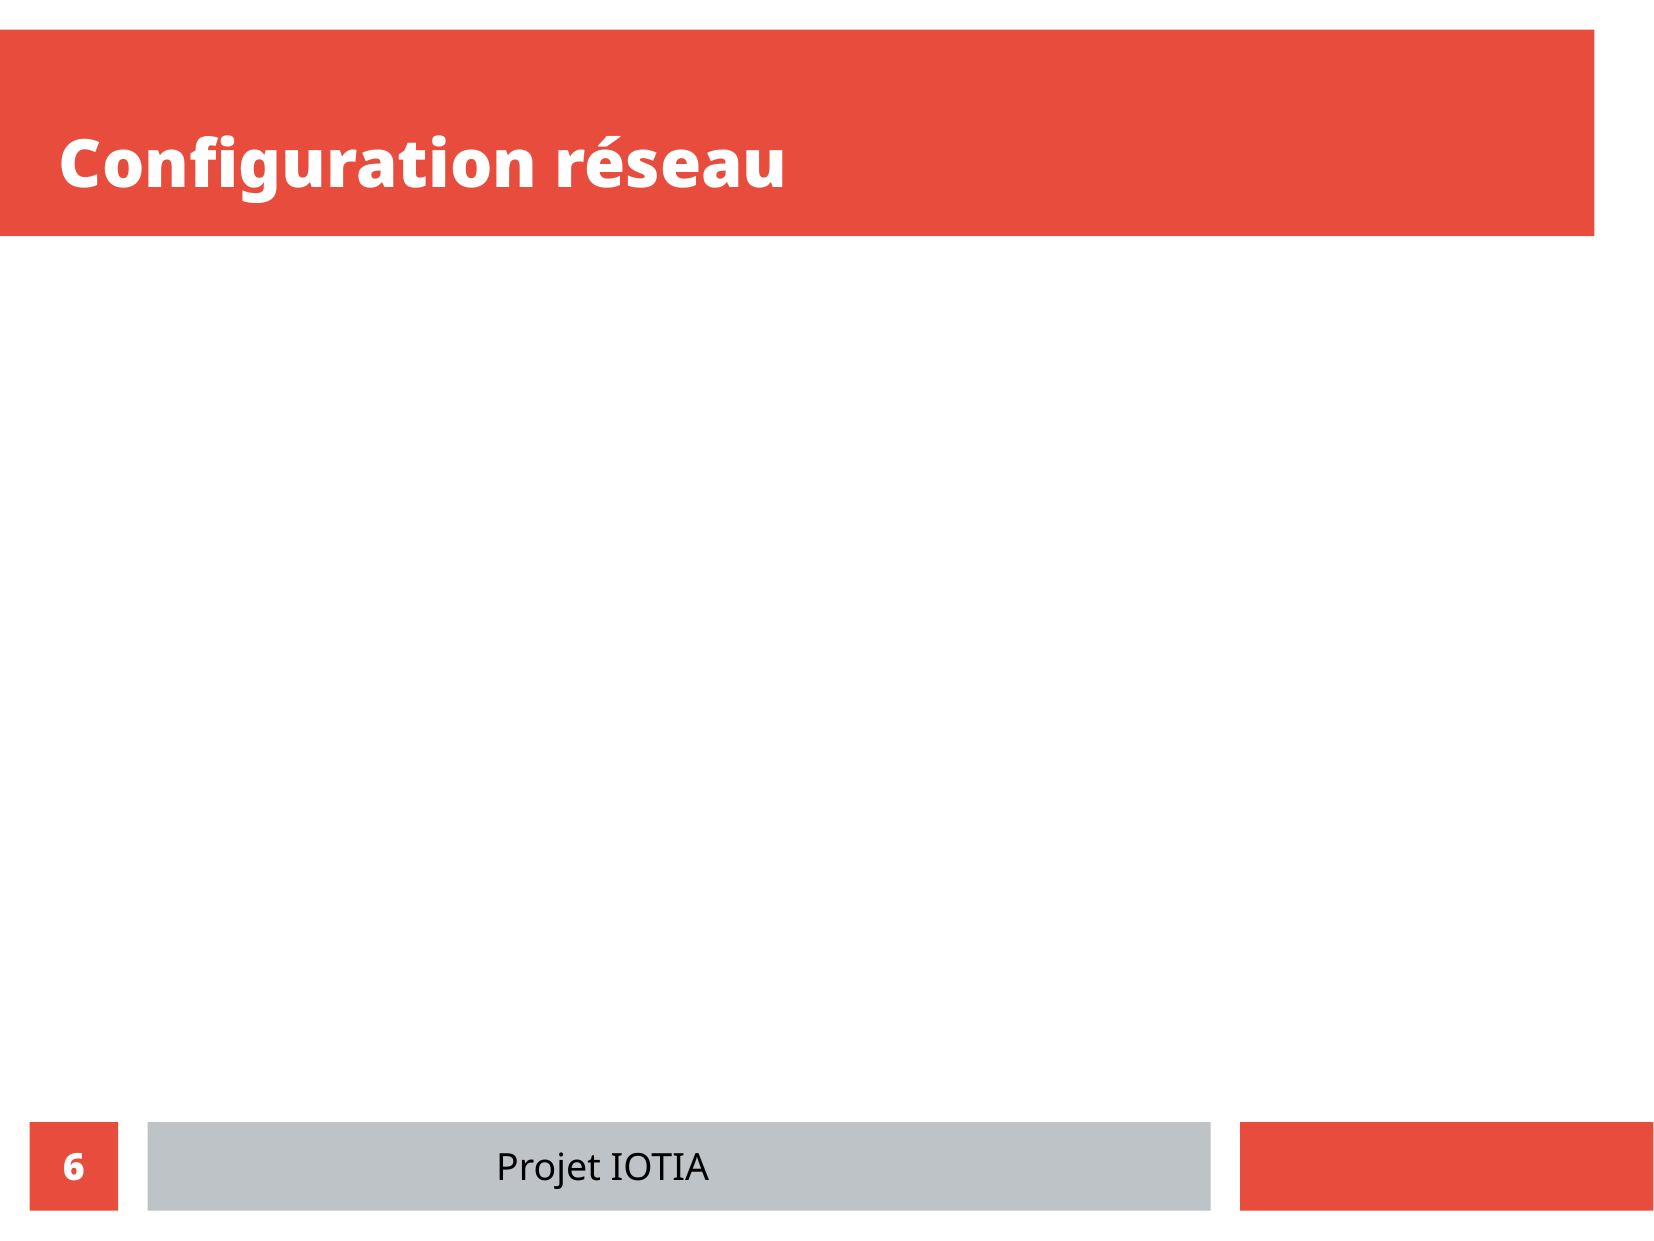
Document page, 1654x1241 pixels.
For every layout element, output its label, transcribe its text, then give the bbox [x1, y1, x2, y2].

title Configuration réseau [59, 59, 1595, 207]
